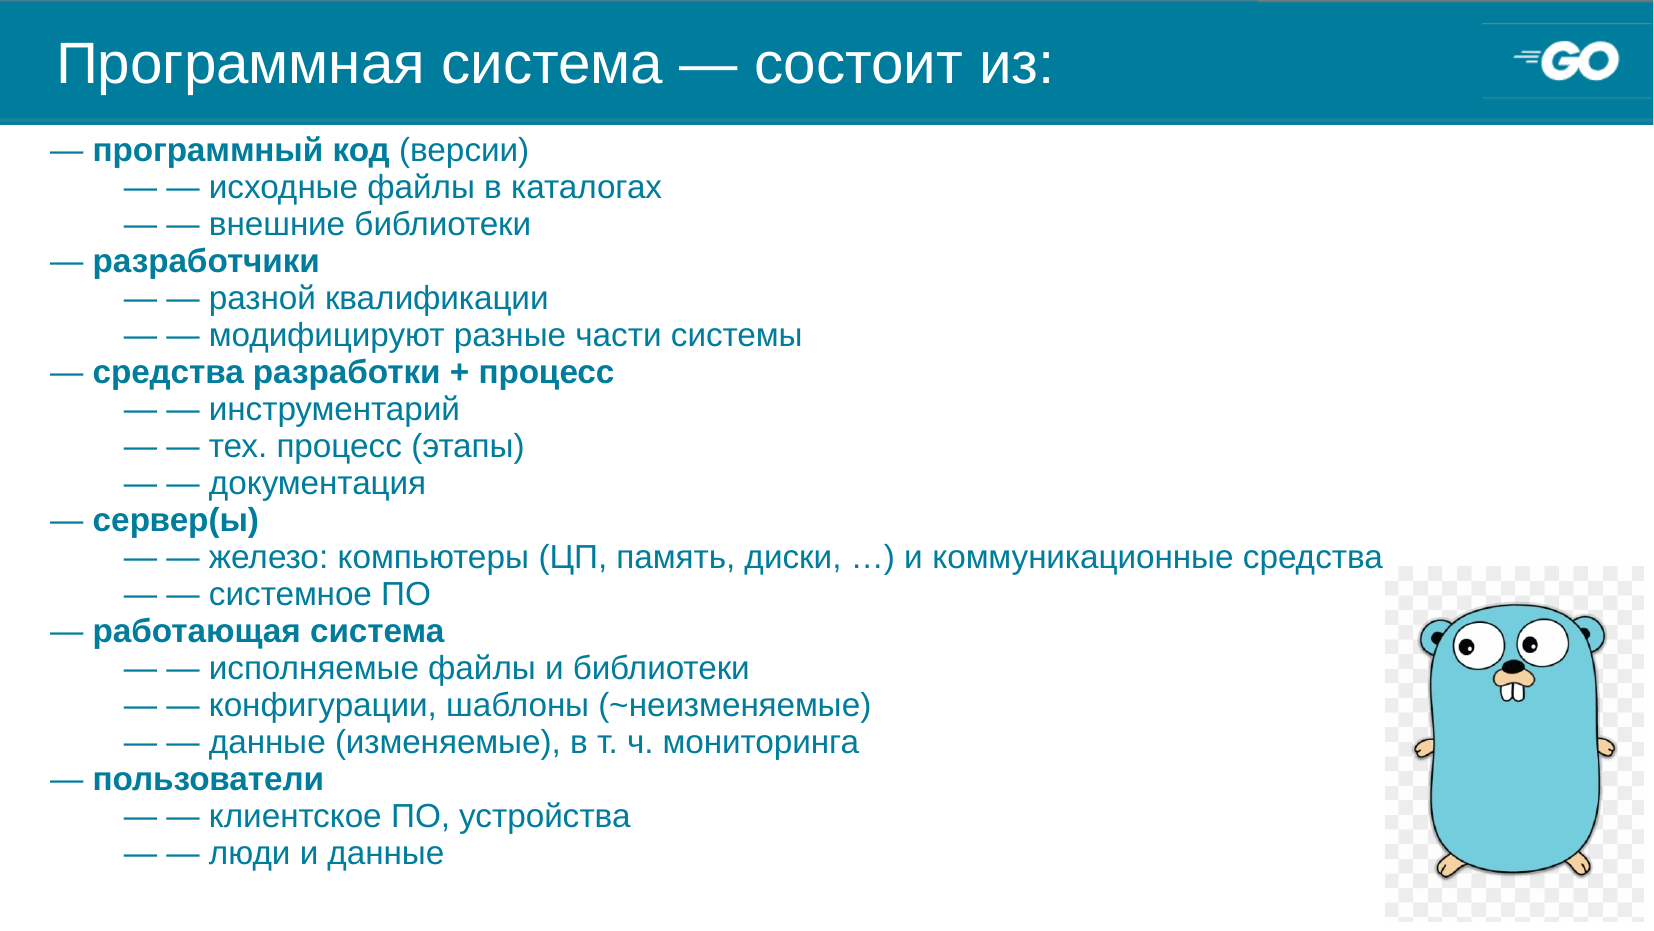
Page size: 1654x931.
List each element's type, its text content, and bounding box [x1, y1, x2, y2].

text_box — программный код (версии) — — исходные файлы в каталогах — — внешние библиотеки — разработчики — — разной квалификации — — модифицируют разные части системы — средства разработки + процесс — — инструментарий — — тех. процесс (этапы) — — документация — сервер(ы) — — железо: компьютеры (ЦП, память, диски, …) и коммуникационные средства — — системное ПО — работающая система — — исполняемые файлы и библиотеки — — конфигурации, шаблоны (~неизменяемые) — — данные (изменяемые), в т. ч. мониторинга — пользователи — — клиентское ПО, устройства — — люди и данные [35, 124, 1619, 898]
picture [1542, 41, 1619, 81]
picture [1385, 566, 1644, 922]
text_box Программная система — состоит из: [41, 23, 1495, 104]
